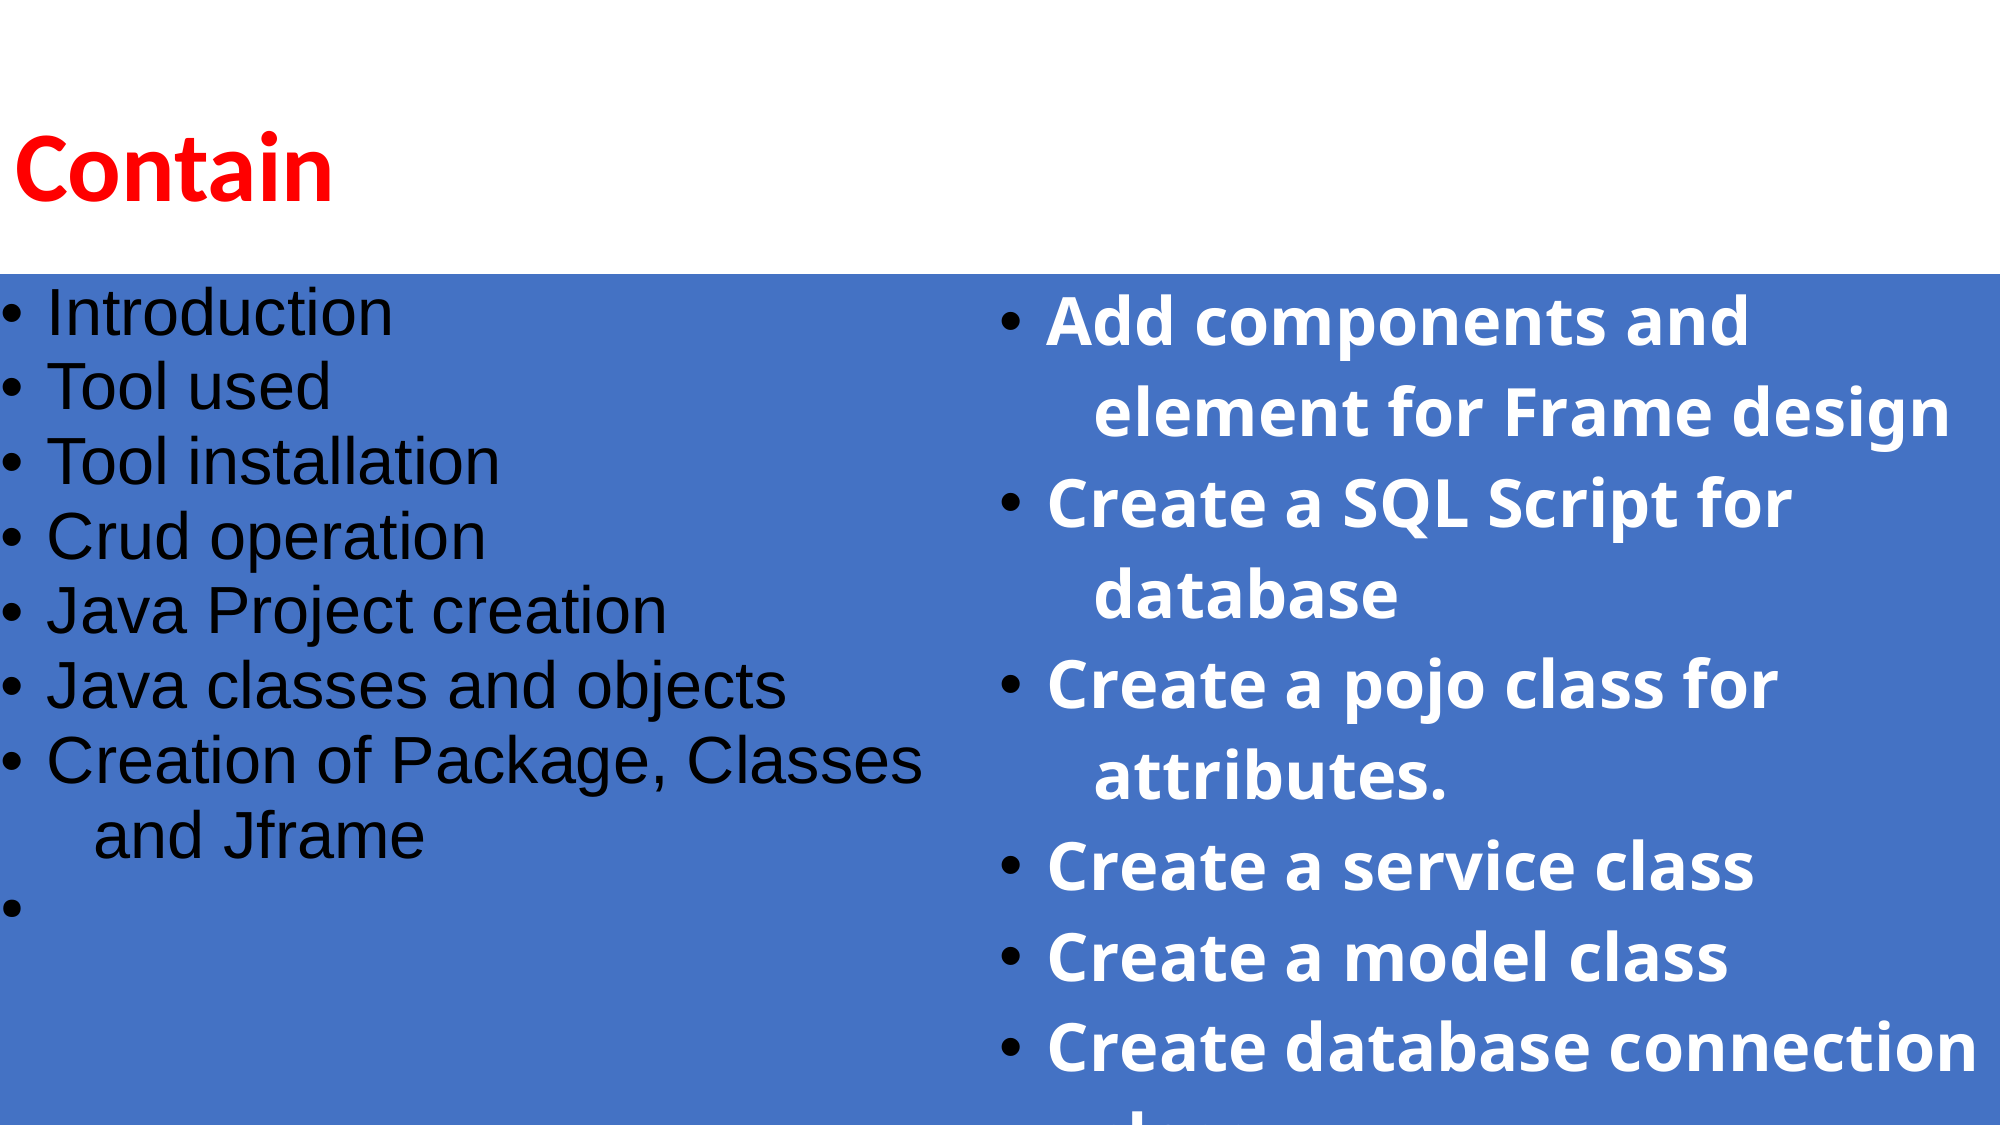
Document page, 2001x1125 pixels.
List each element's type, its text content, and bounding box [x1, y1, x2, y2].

table_header Introduction Tool used Tool installation Crud operation Java Project creation Java classes and objects Creation of Package, Classes and Jframe [0, 274, 1000, 1125]
title Contain [0, 59, 1863, 274]
table_header Add components and element for Frame design Create a SQL Script for database Create a pojo class for attributes. Create a service class Create a model class Create database connection class Test the application [1000, 274, 2000, 1125]
